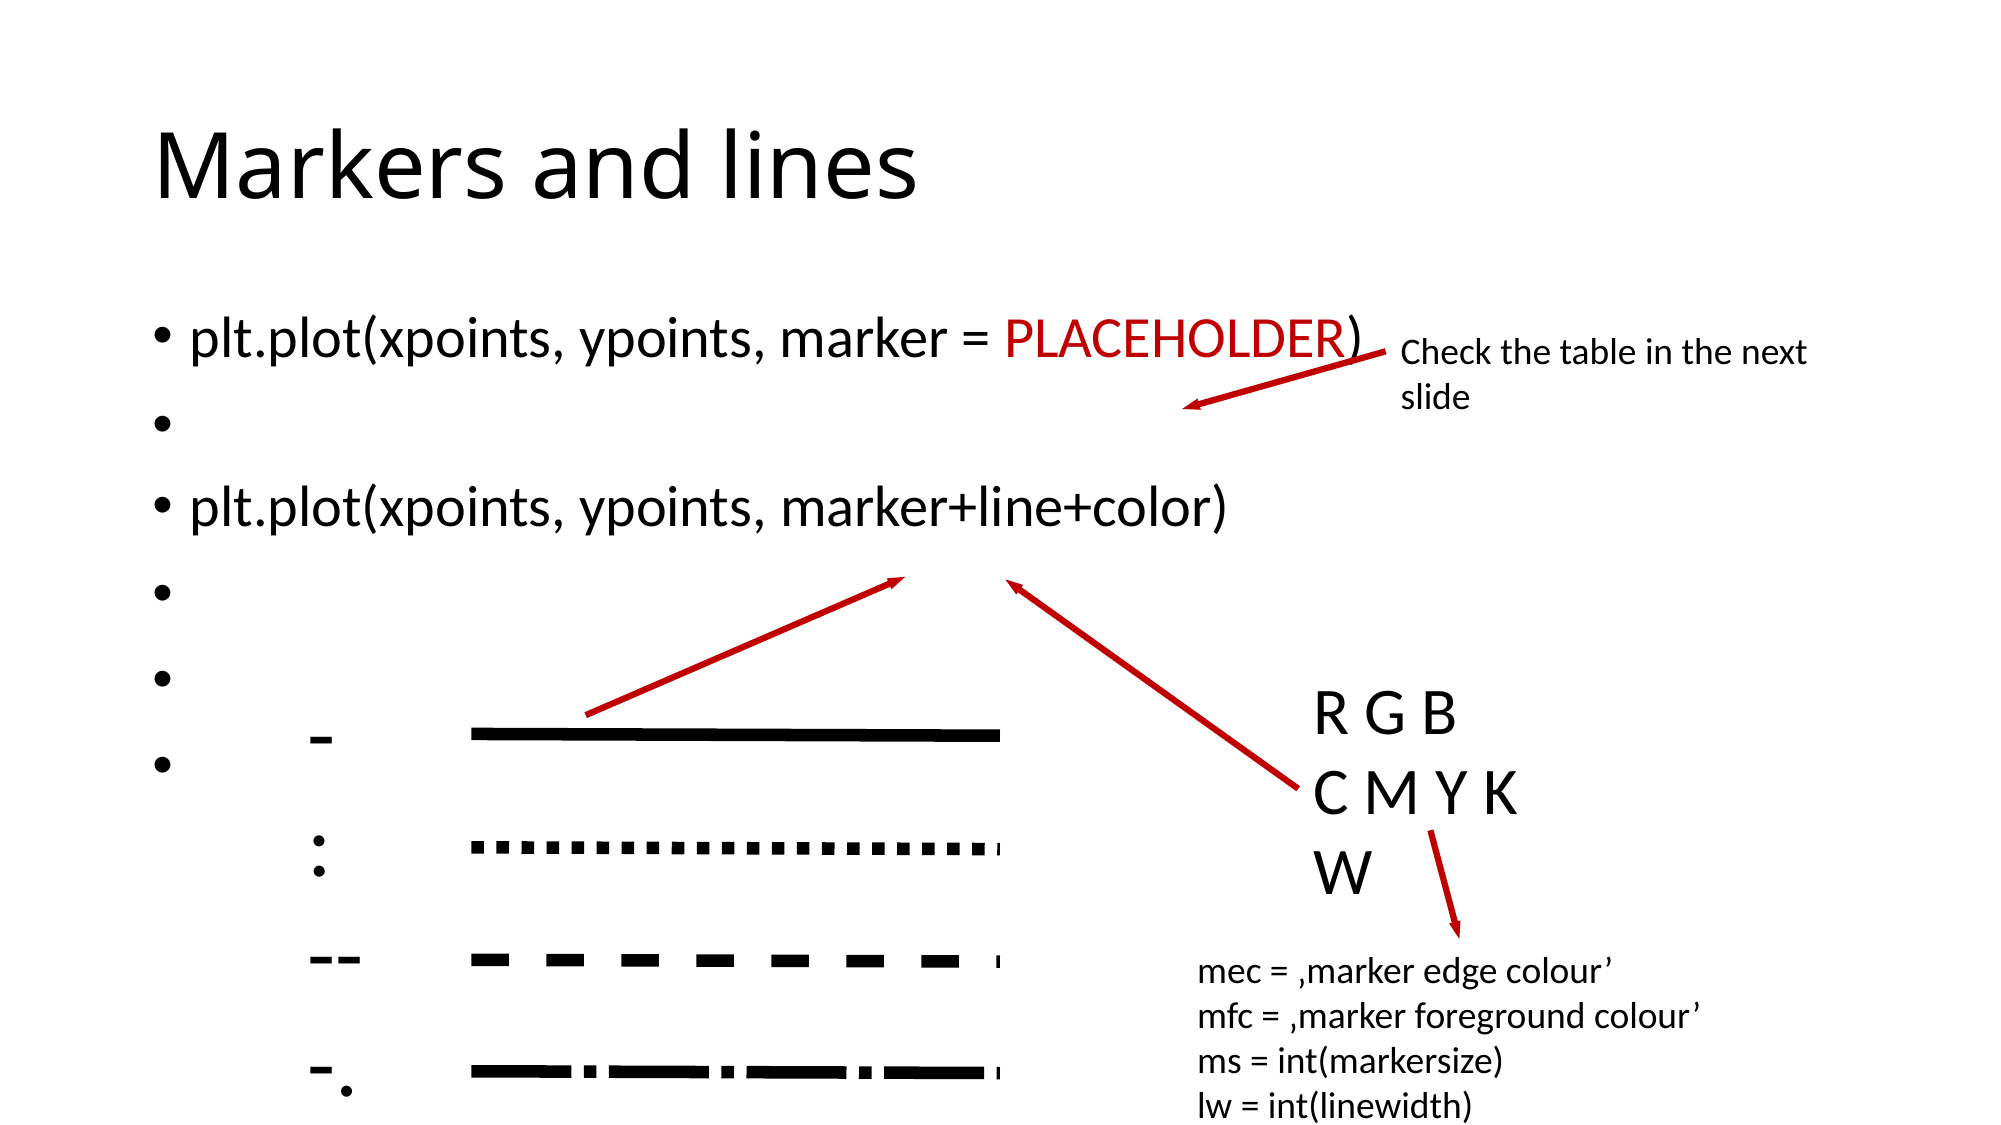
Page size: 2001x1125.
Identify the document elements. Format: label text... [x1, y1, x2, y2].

text_box - : -- -. [292, 667, 774, 1125]
title Markers and lines [137, 59, 1863, 278]
list plt.plot(xpoints, ypoints, marker = PLACEHOLDER) plt.plot(xpoints, ypoints, marker+line+color) [137, 299, 1863, 1014]
text_box Check the table in the next slide [1385, 319, 1867, 426]
text_box mec = ‚marker edge colour’ mfc = ‚marker foreground colour’ ms = int(markersize) lw = int(linewidth) [1182, 939, 1737, 1125]
text_box R G B C M Y K W [1298, 660, 1550, 918]
